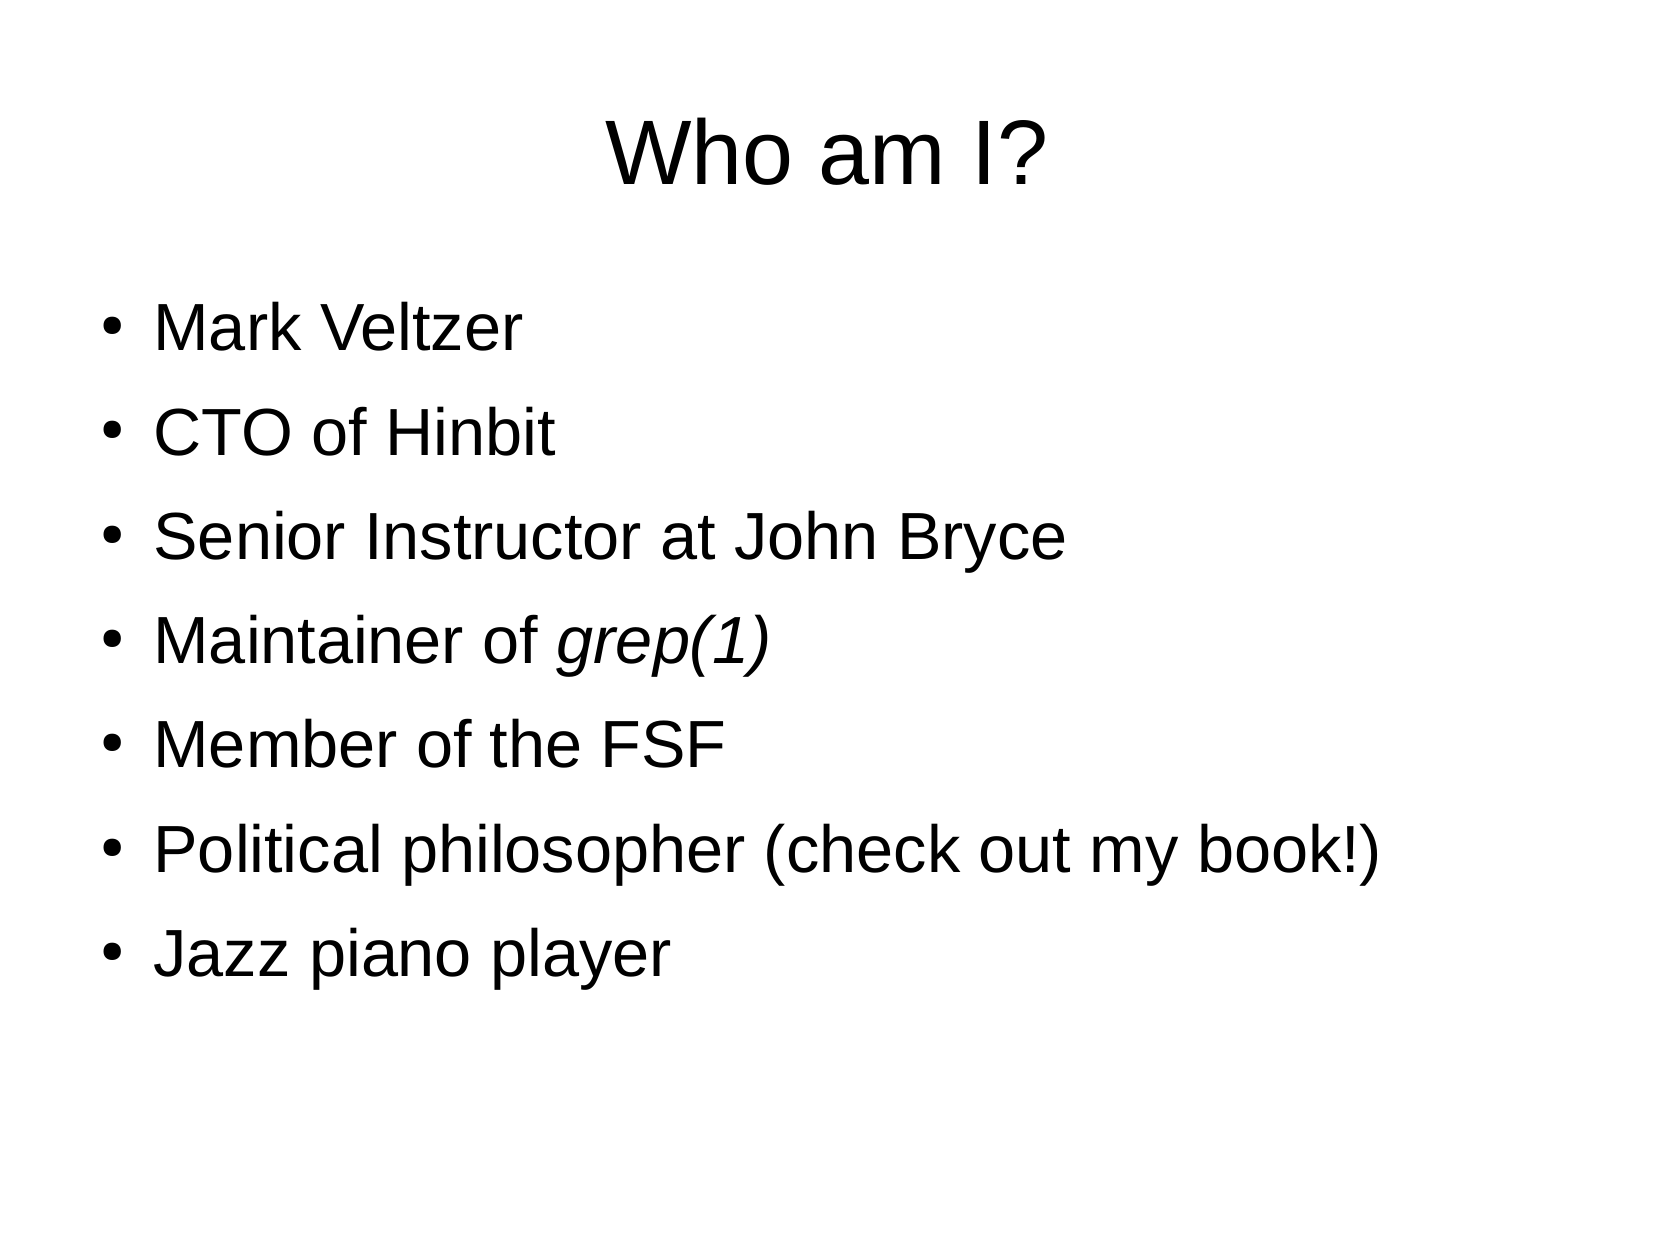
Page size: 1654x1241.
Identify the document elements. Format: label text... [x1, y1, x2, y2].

title Who am I? [82, 49, 1571, 257]
list Mark Veltzer CTO of Hinbit Senior Instructor at John Bryce Maintainer of grep(1) Member of the FSF Political philosopher (check out my book!) Jazz piano player [82, 290, 1571, 1010]
